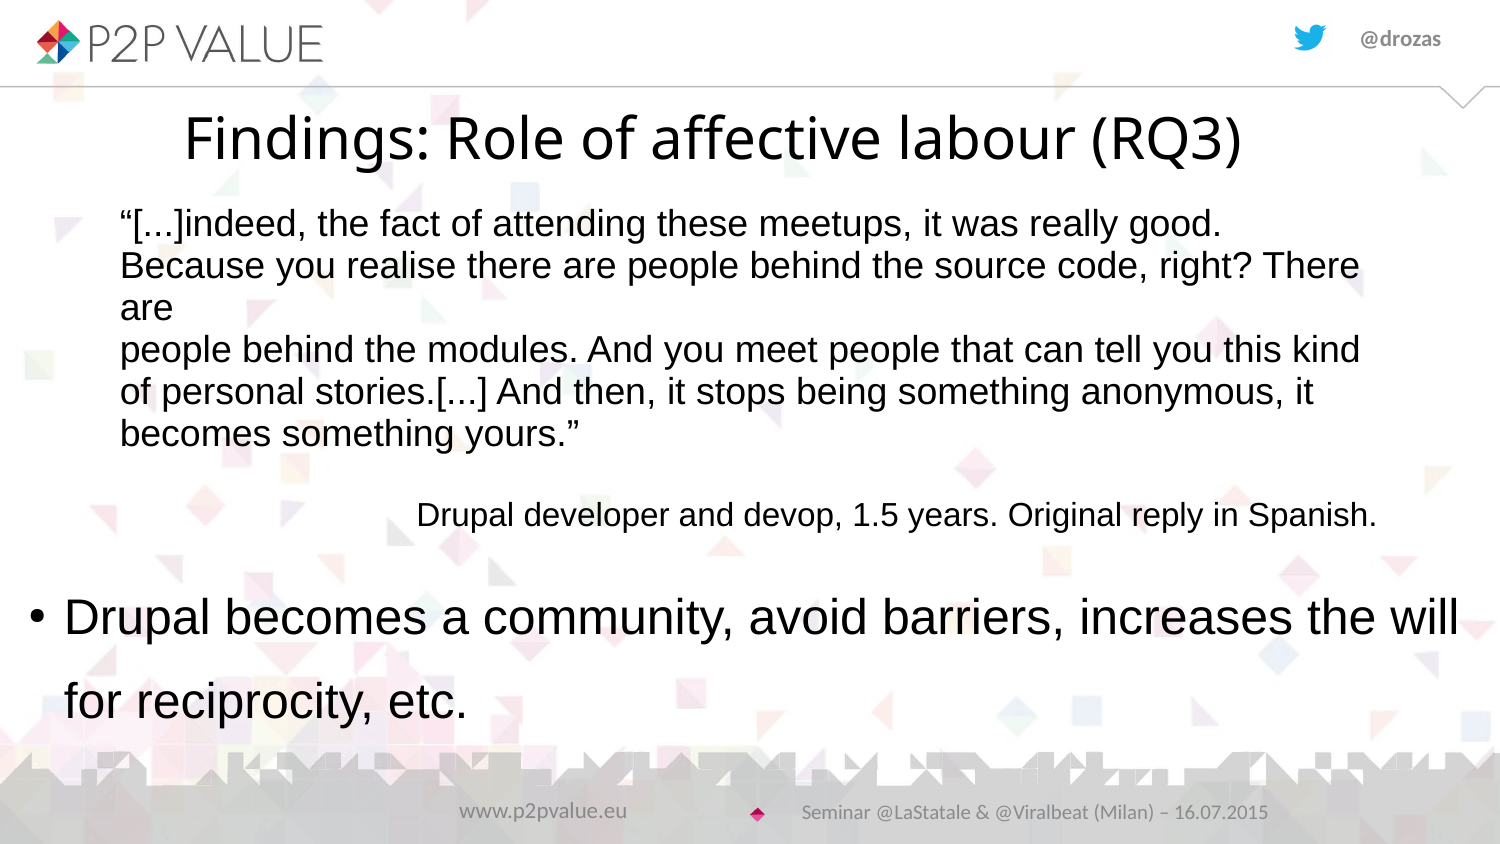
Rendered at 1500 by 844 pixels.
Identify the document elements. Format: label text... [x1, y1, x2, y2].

text_box www.p2pvalue.eu [453, 789, 672, 829]
picture [0, 0, 1500, 844]
text_box @drozas [1333, 15, 1455, 60]
text_box “[...]indeed, the fact of attending these meetups, it was really good. Because you realise there are people behind the source code, right? There are people behind the modules. And you meet people that can tell you this kind of personal stories.[...] And then, it stops being something anonymous, it becomes something yours.” Drupal developer and devop, 1.5 years. Original reply in Spanish. [105, 195, 1394, 504]
text_box Seminar @LaStatale & @Viralbeat (Milan) – 16.07.2015 [788, 788, 1481, 834]
title Findings: Role of affective labour (RQ3) [60, 92, 1366, 181]
text_box Drupal becomes a community, avoid barriers, increases the will for reciprocity, etc. [15, 555, 1496, 844]
